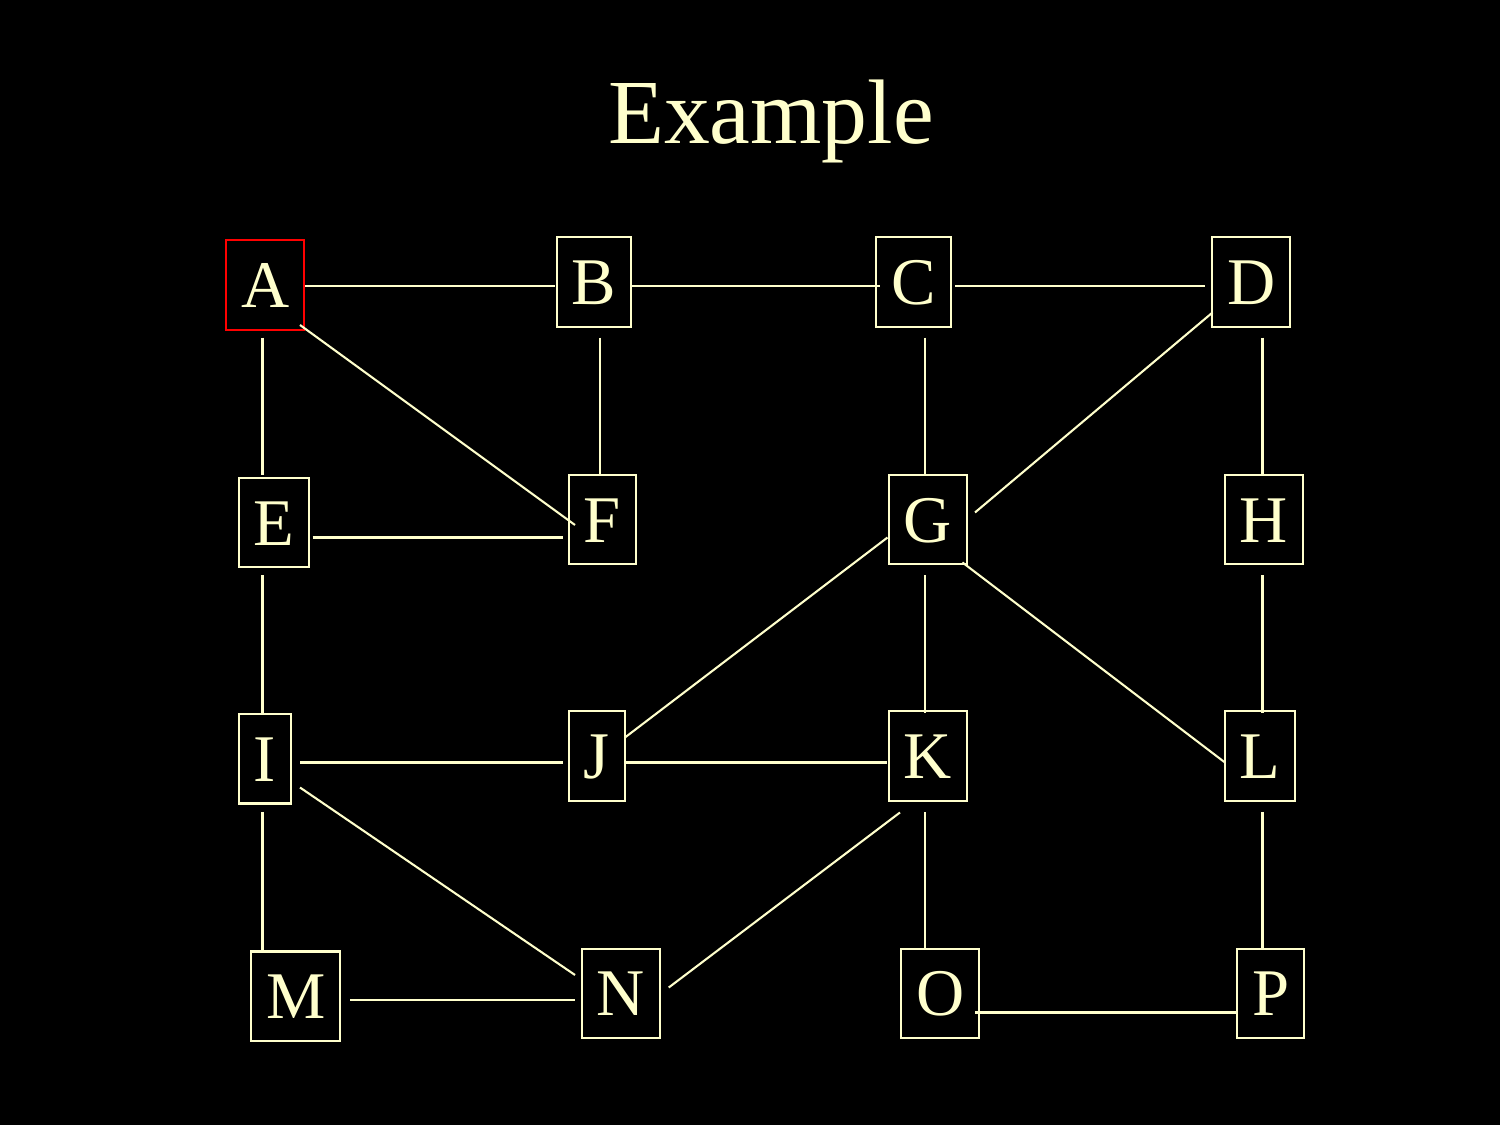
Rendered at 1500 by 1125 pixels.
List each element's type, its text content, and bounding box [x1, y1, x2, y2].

text_box G [888, 474, 967, 565]
text_box O [901, 948, 980, 1039]
text_box A [226, 240, 305, 330]
text_box P [1237, 948, 1305, 1039]
text_box F [569, 474, 636, 565]
text_box B [556, 237, 632, 327]
text_box E [238, 477, 310, 568]
text_box K [888, 711, 967, 801]
text_box J [569, 711, 625, 801]
text_box N [581, 948, 660, 1039]
text_box D [1212, 237, 1291, 327]
text_box C [876, 237, 951, 327]
text_box H [1224, 474, 1303, 565]
text_box L [1224, 711, 1296, 801]
text_box I [238, 713, 291, 804]
title Example [42, 37, 1500, 188]
text_box M [251, 951, 341, 1042]
